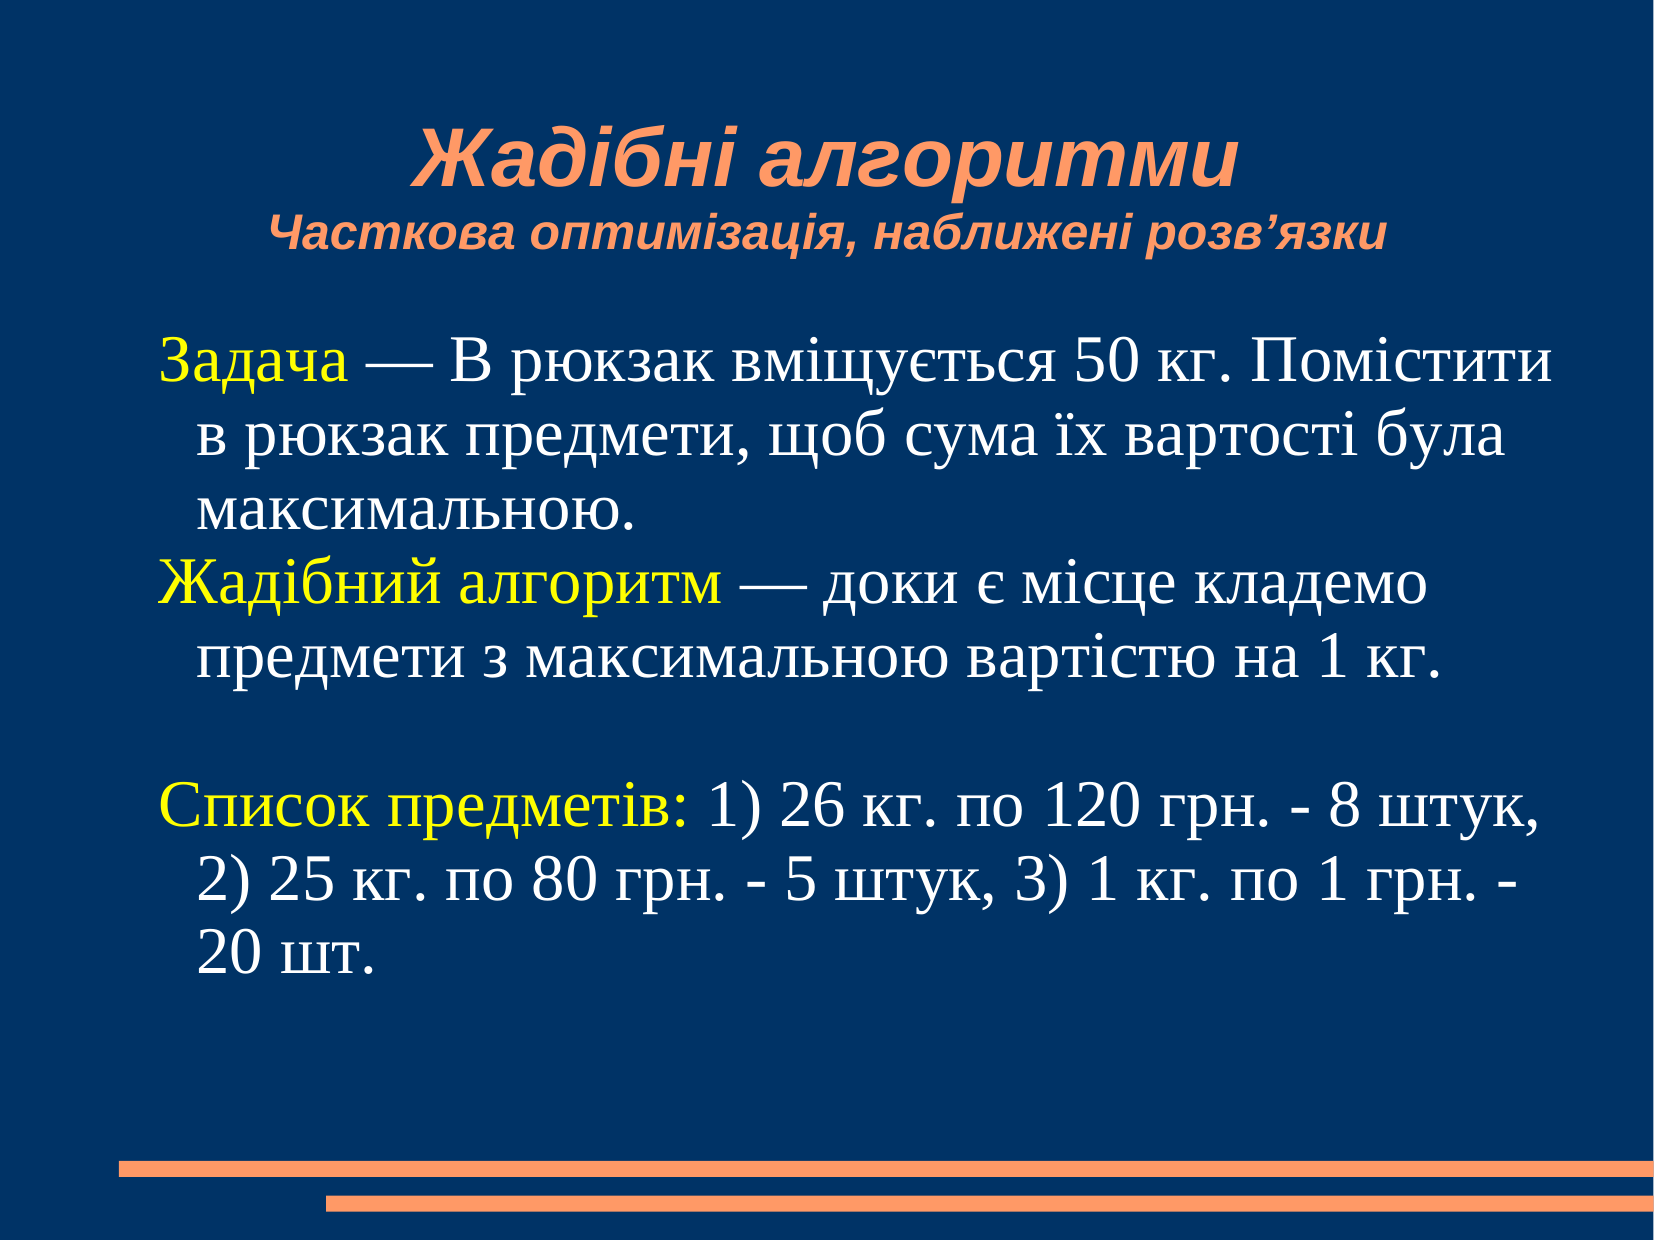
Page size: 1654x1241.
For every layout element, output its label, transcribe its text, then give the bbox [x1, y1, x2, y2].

list Задача — В рюкзак вміщується 50 кг. Помістити в рюкзак предмети, щоб сума їх вартості була максимальною. Жадібний алгоритм — доки є місце кладемо предмети з максимальною вартістю на 1 кг. Список предметів: 1) 26 кг. по 120 грн. - 8 штук, 2) 25 кг. по 80 грн. - 5 штук, 3) 1 кг. по 1 грн. - 20 шт. [121, 322, 1565, 1133]
title Жадібні алгоритми Часткова оптимізація, наближені розв’язки [121, 46, 1534, 322]
